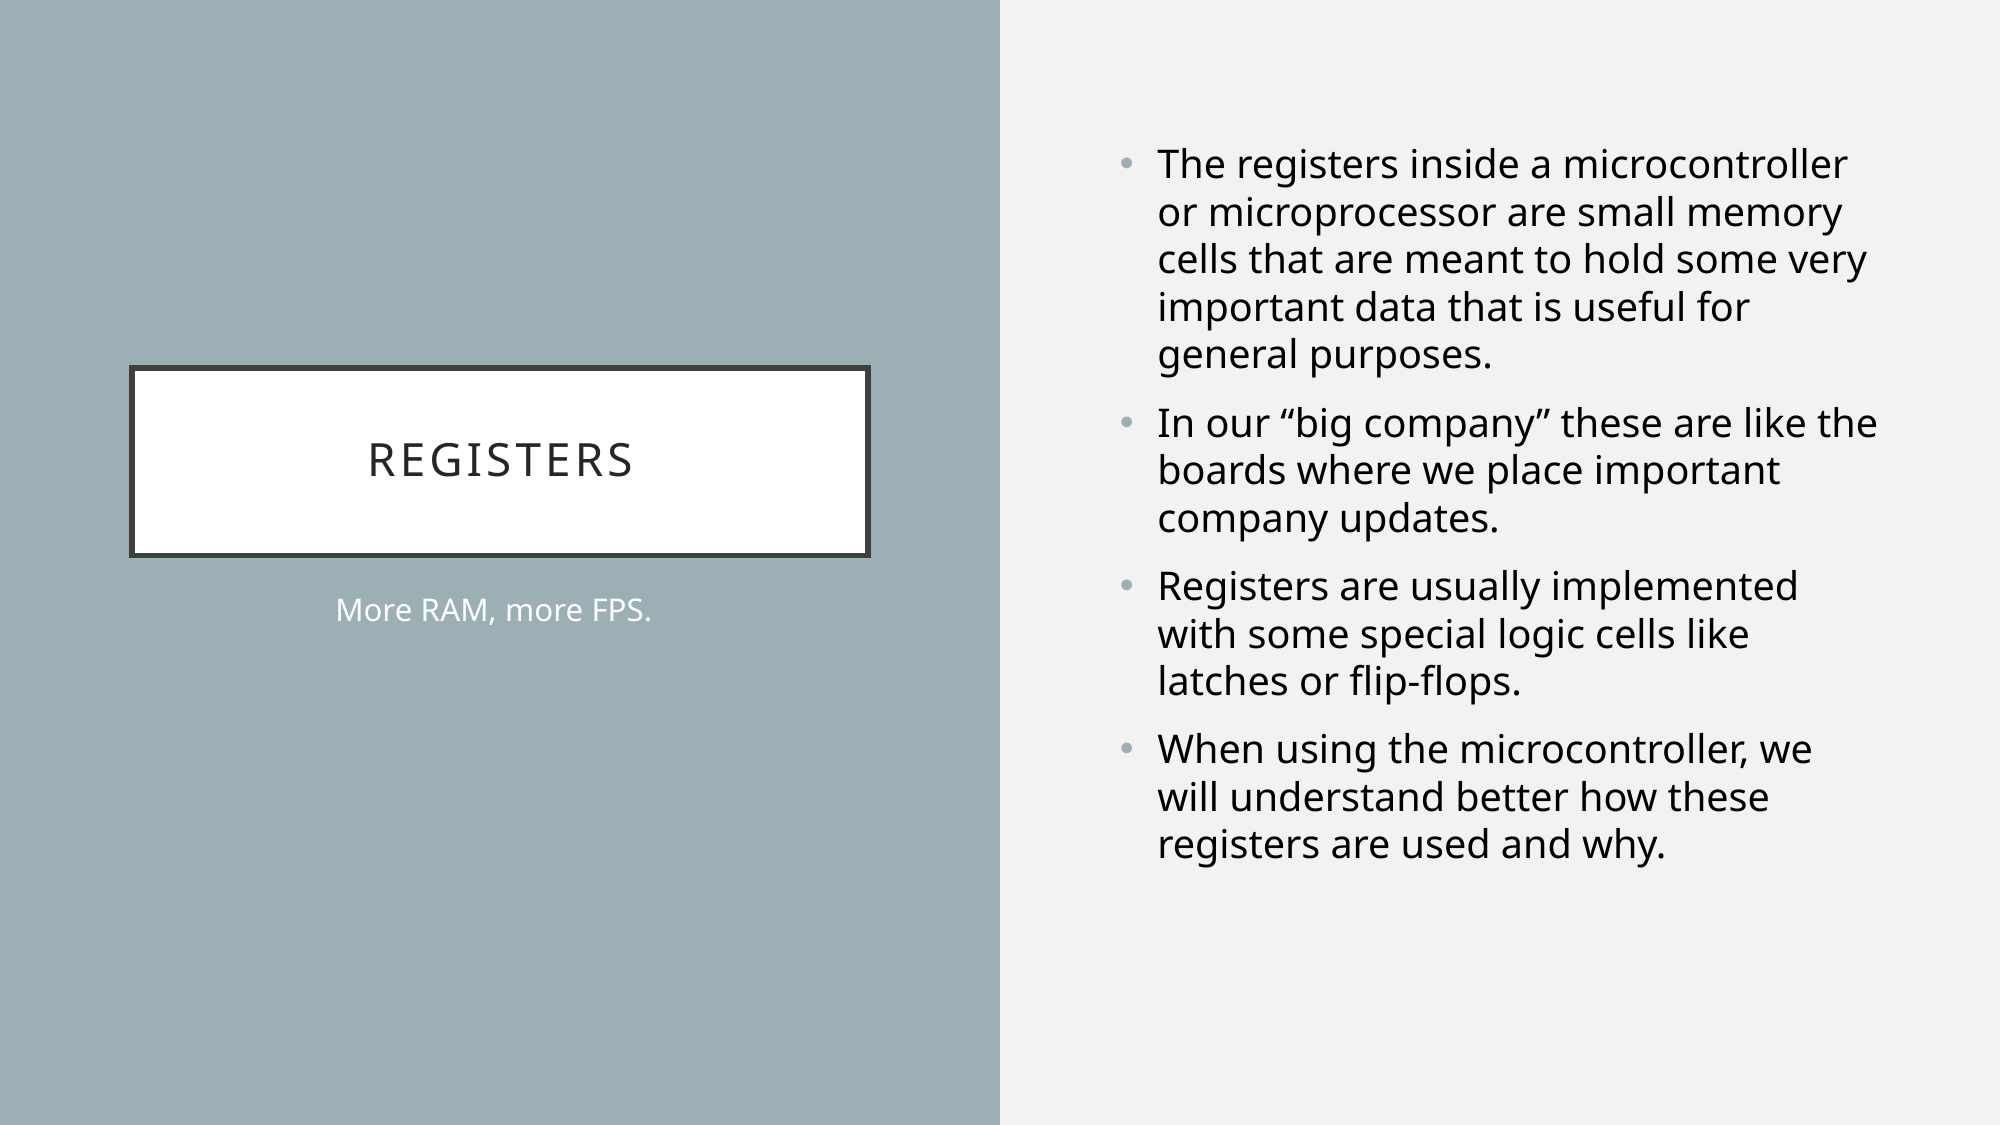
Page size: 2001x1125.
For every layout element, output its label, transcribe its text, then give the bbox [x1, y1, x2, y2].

list The registers inside a microcontroller or microprocessor are small memory cells that are meant to hold some very important data that is useful for general purposes. In our “big company” these are like the boards where we place important company updates. Registers are usually implemented with some special logic cells like latches or flip-flops. When using the microcontroller, we will understand better how these registers are used and why. [1104, 131, 1895, 993]
title Registers [131, 368, 868, 556]
list More RAM, more FPS. [183, 582, 806, 943]
